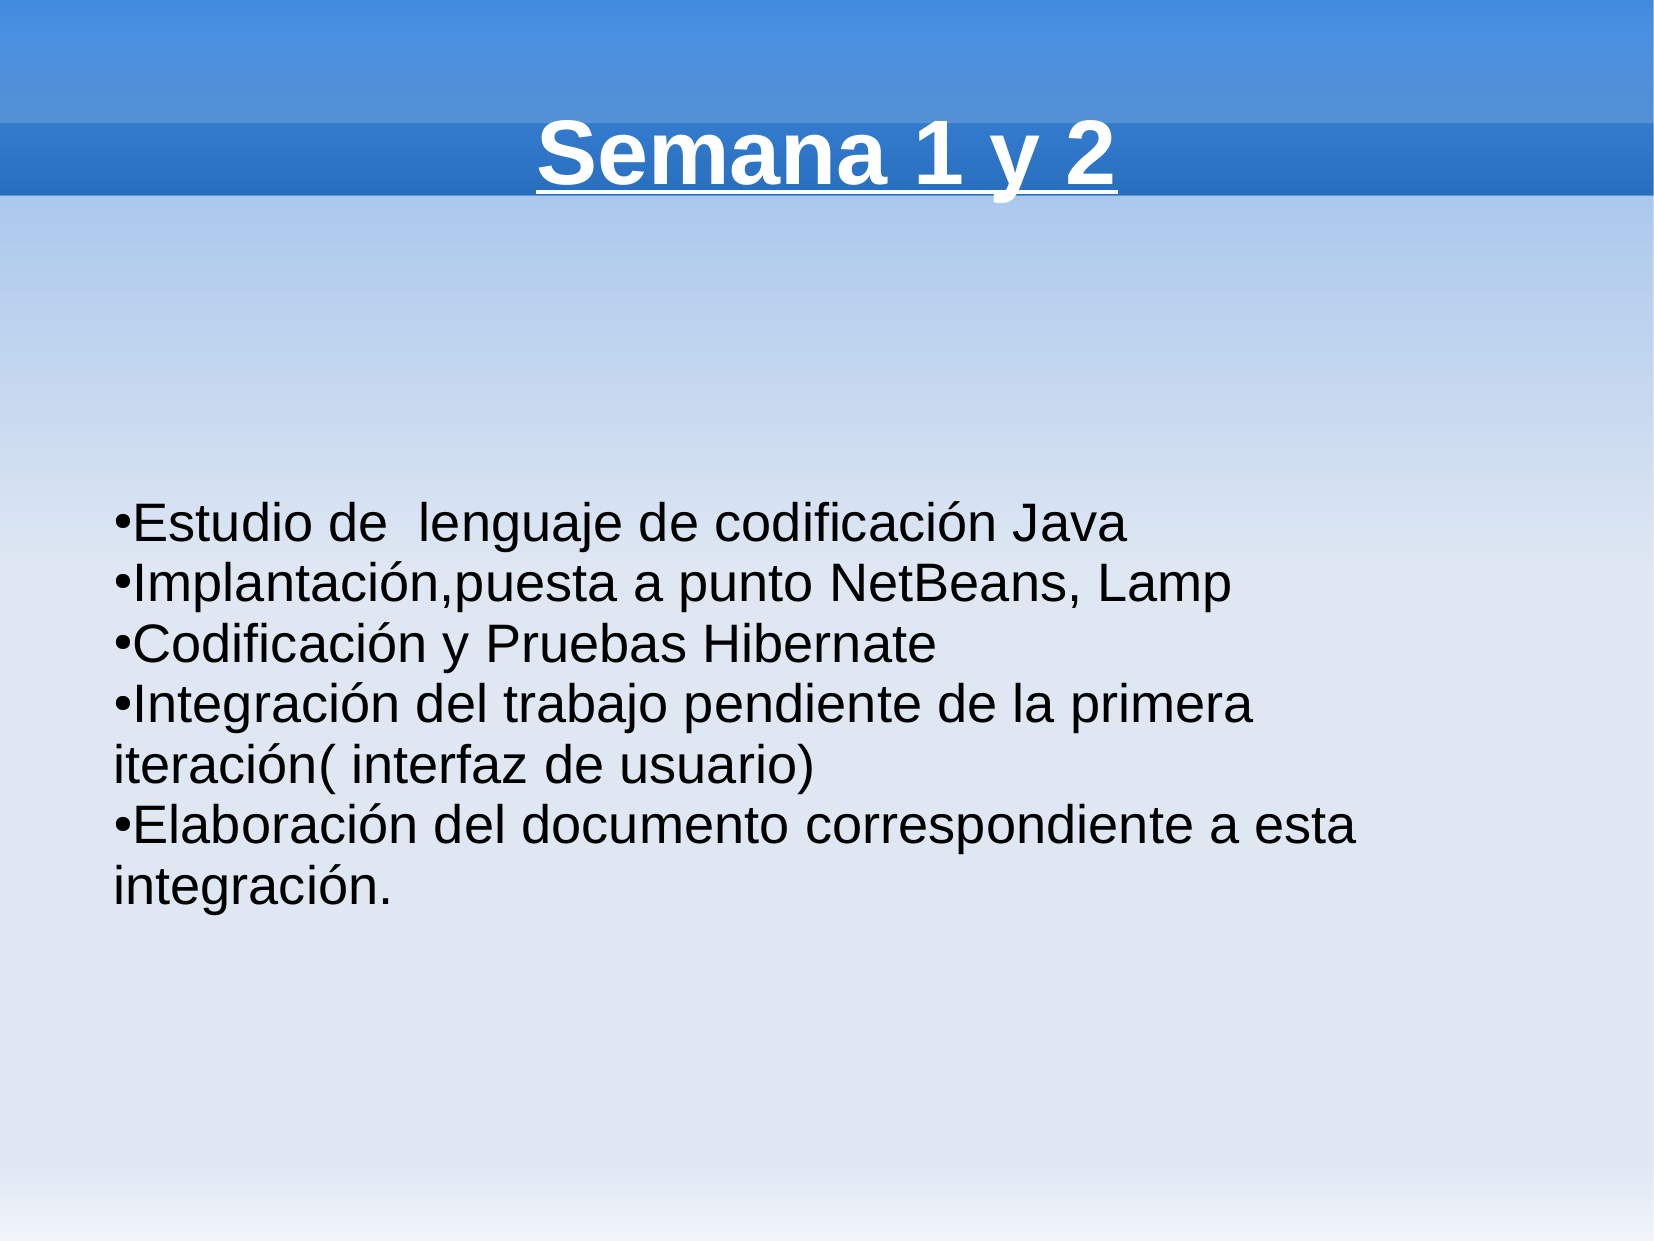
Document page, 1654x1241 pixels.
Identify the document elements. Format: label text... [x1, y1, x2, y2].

picture [0, 0, 1654, 1241]
text_box Estudio de lenguaje de codificación Java Implantación,puesta a punto NetBeans, Lamp Codificación y Pruebas Hibernate Integración del trabajo pendiente de la primera iteración( interfaz de usuario) Elaboración del documento correspondiente a esta integración. [98, 382, 1536, 1123]
title Semana 1 y 2 [82, 49, 1571, 257]
